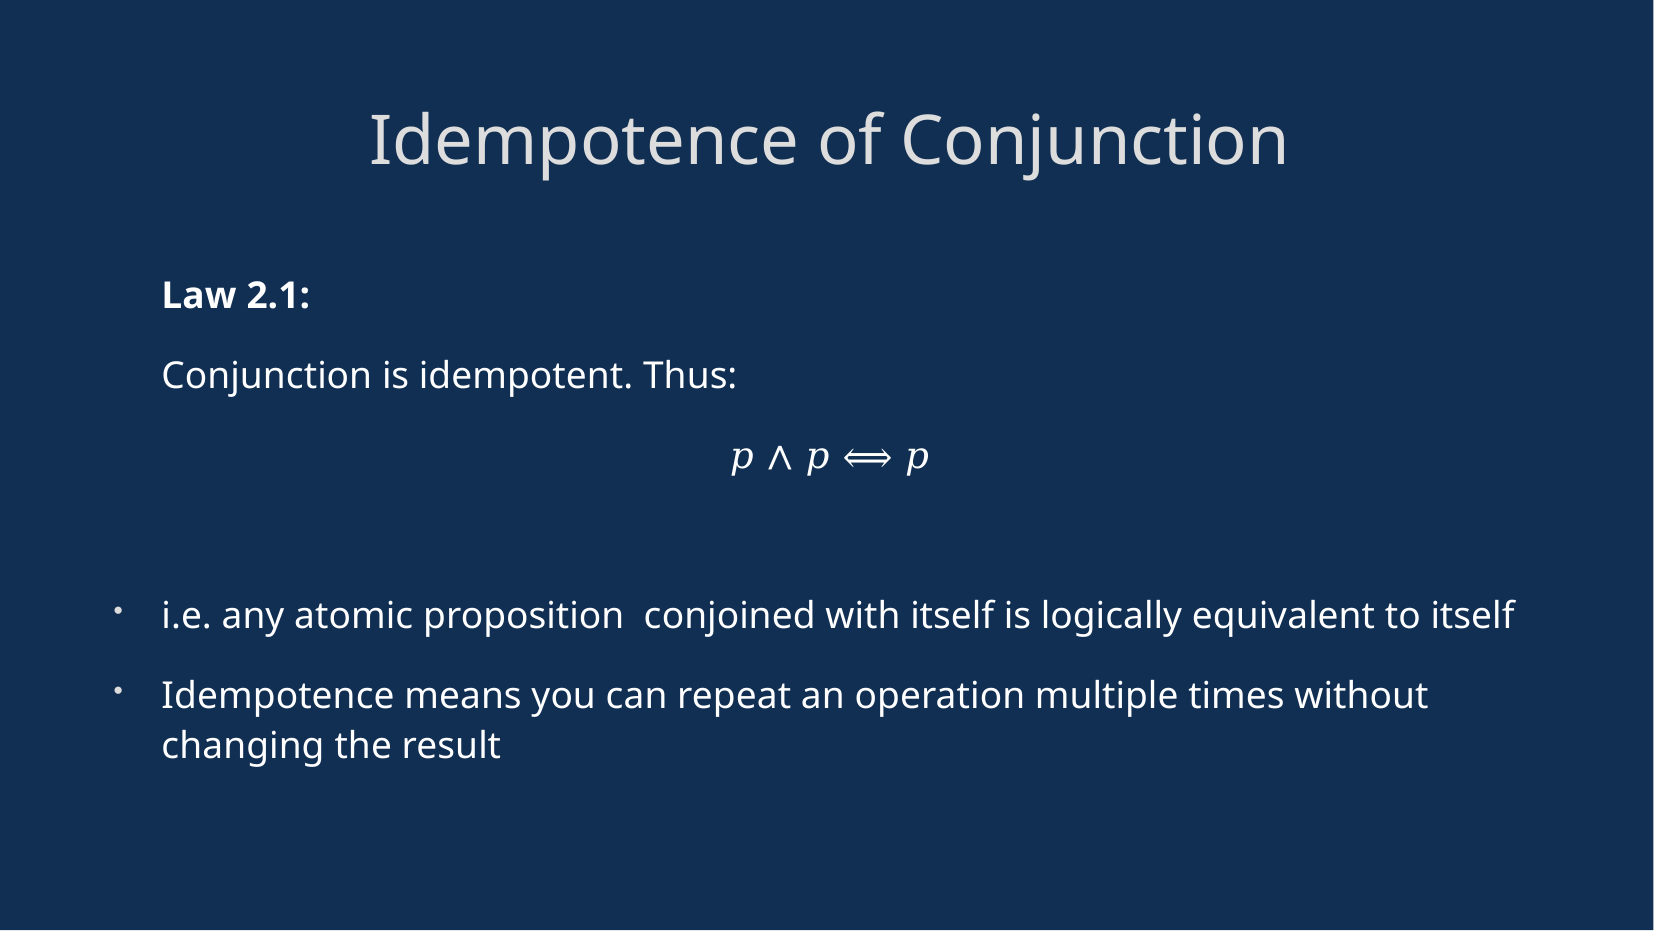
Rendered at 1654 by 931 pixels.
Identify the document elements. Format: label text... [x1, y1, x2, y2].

title Idempotence of Conjunction [97, 56, 1563, 220]
list Law 2.1: Conjunction is idempotent. Thus: 𝑝 ∧ 𝑝 ⟺ 𝑝 i.e. any atomic proposition conjoined with itself is logically equivalent to itself Idempotence means you can repeat an operation multiple times without changing the result [97, 268, 1563, 806]
